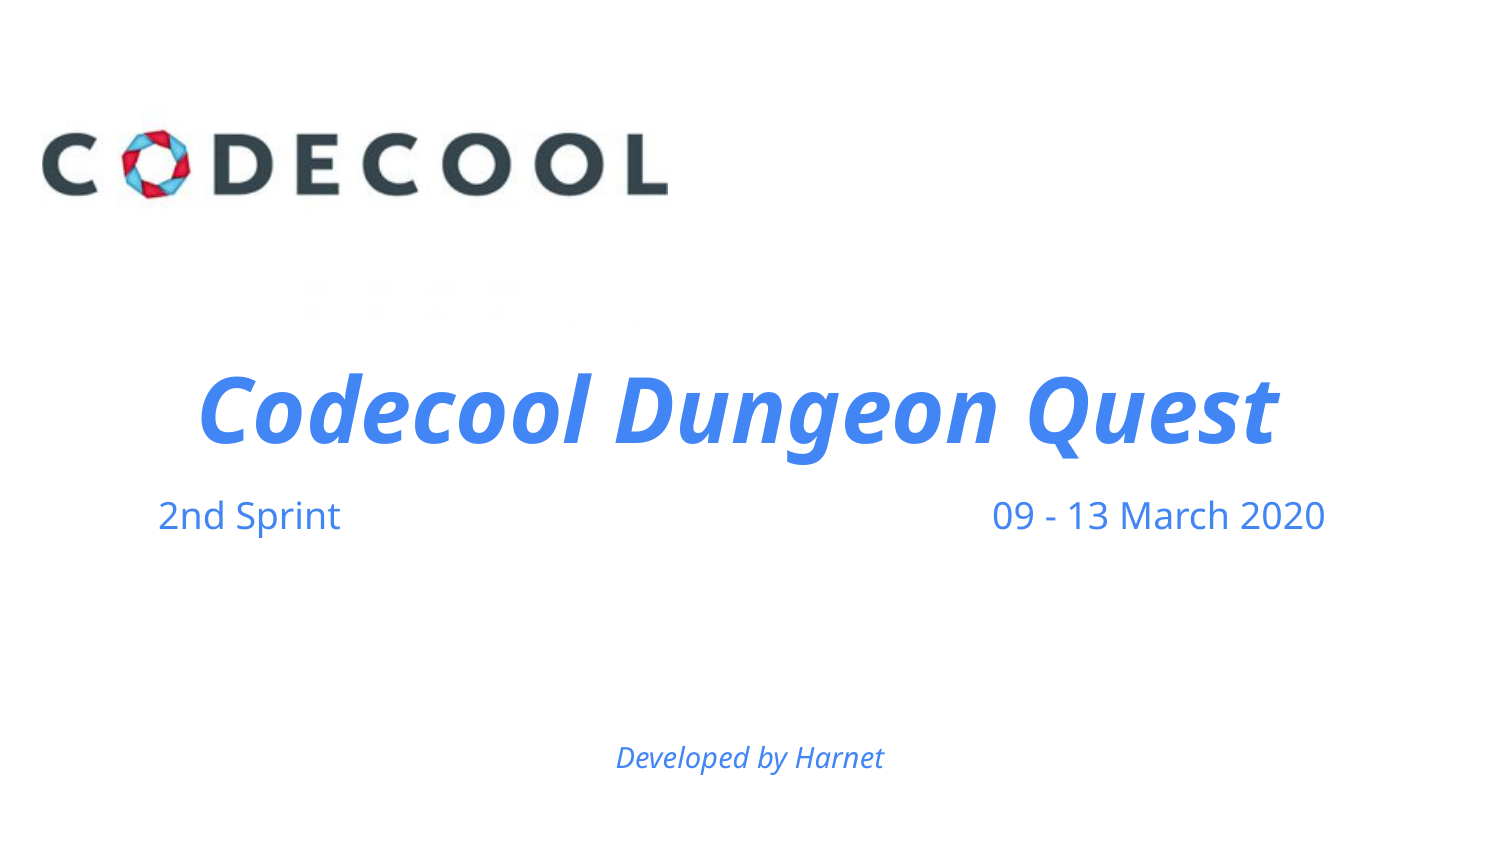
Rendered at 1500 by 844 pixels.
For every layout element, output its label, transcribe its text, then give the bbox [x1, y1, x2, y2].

title Codecool Dungeon Quest [64, 323, 1413, 476]
subtitle Developed by Harnet [75, 724, 1425, 796]
subtitle 2nd Sprint 09 - 13 March 2020 [64, 476, 1413, 548]
picture [42, 8, 668, 326]
